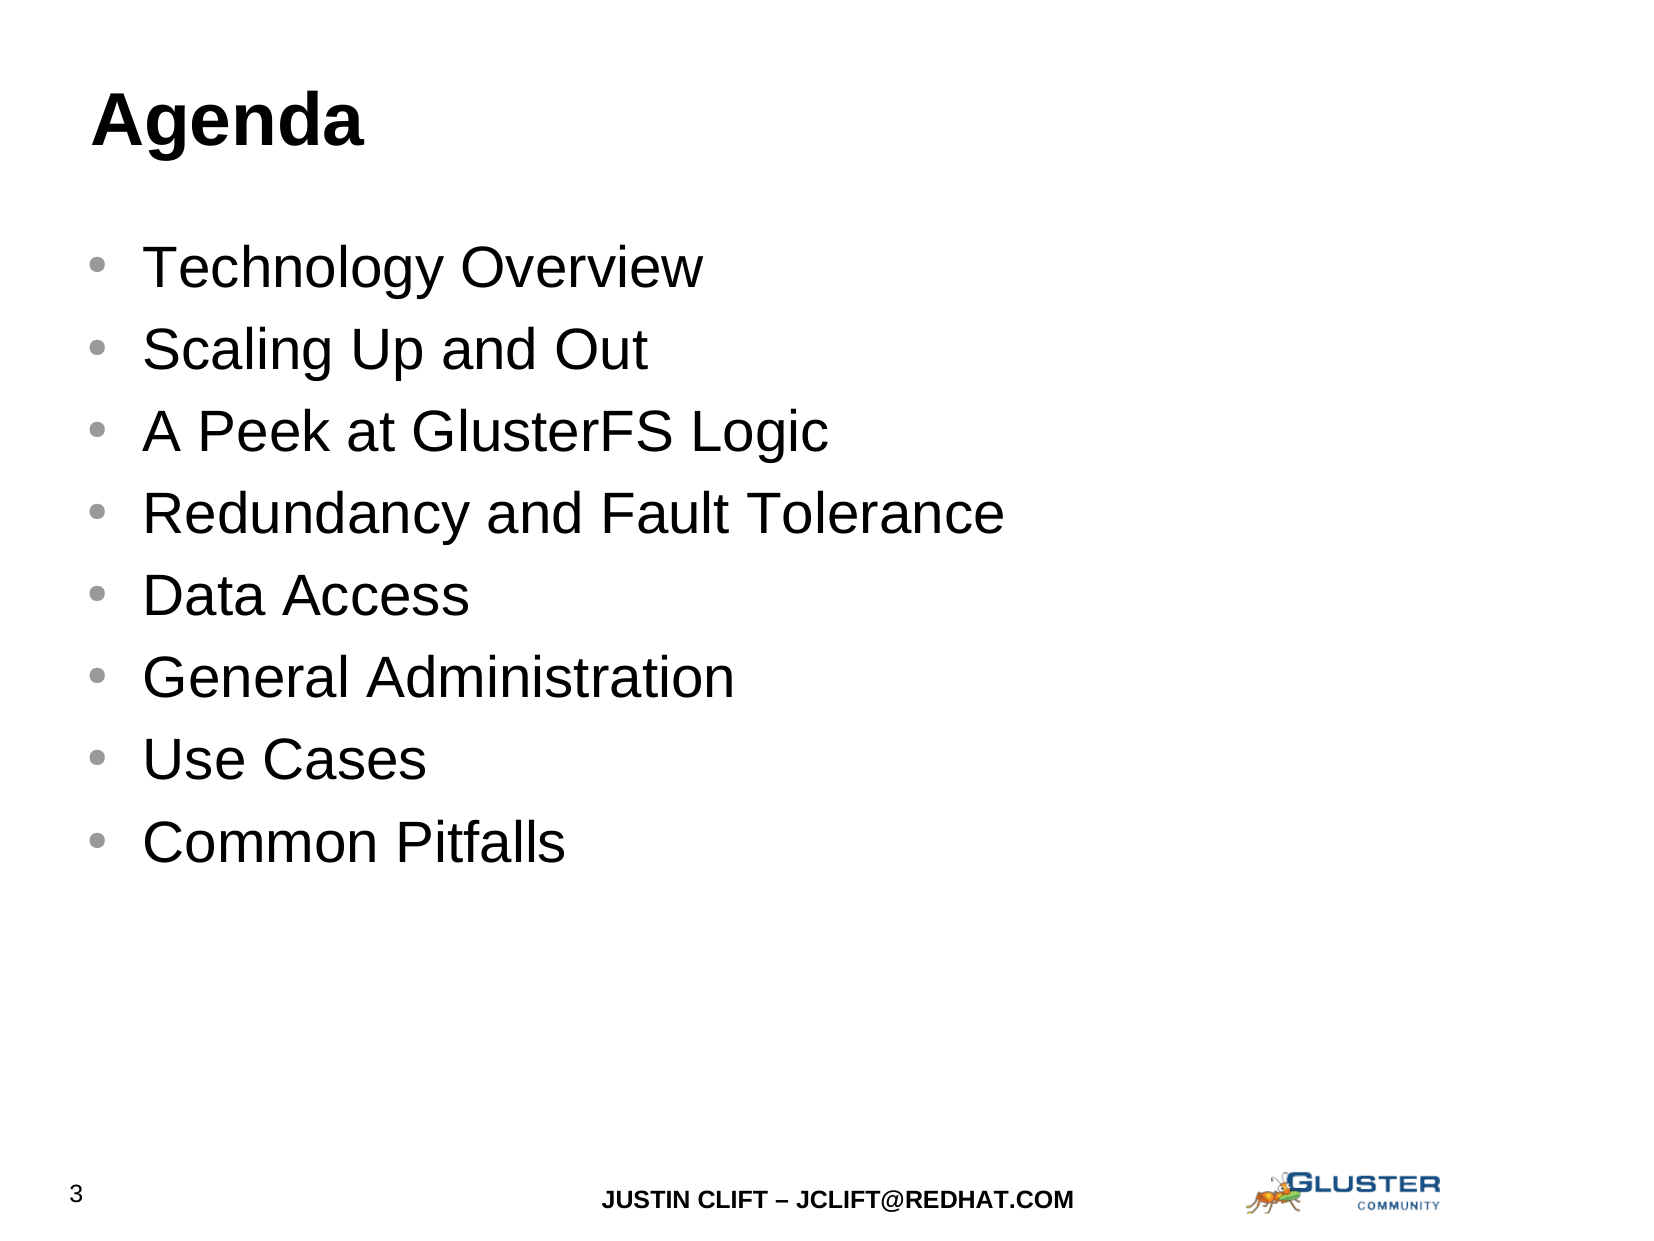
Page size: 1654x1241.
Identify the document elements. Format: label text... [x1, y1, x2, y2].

picture [1246, 1170, 1440, 1215]
title Agenda [90, 15, 1579, 223]
list Technology Overview Scaling Up and Out A Peek at GlusterFS Logic Redundancy and Fault Tolerance Data Access General Administration Use Cases Common Pitfalls [86, 232, 1576, 1111]
